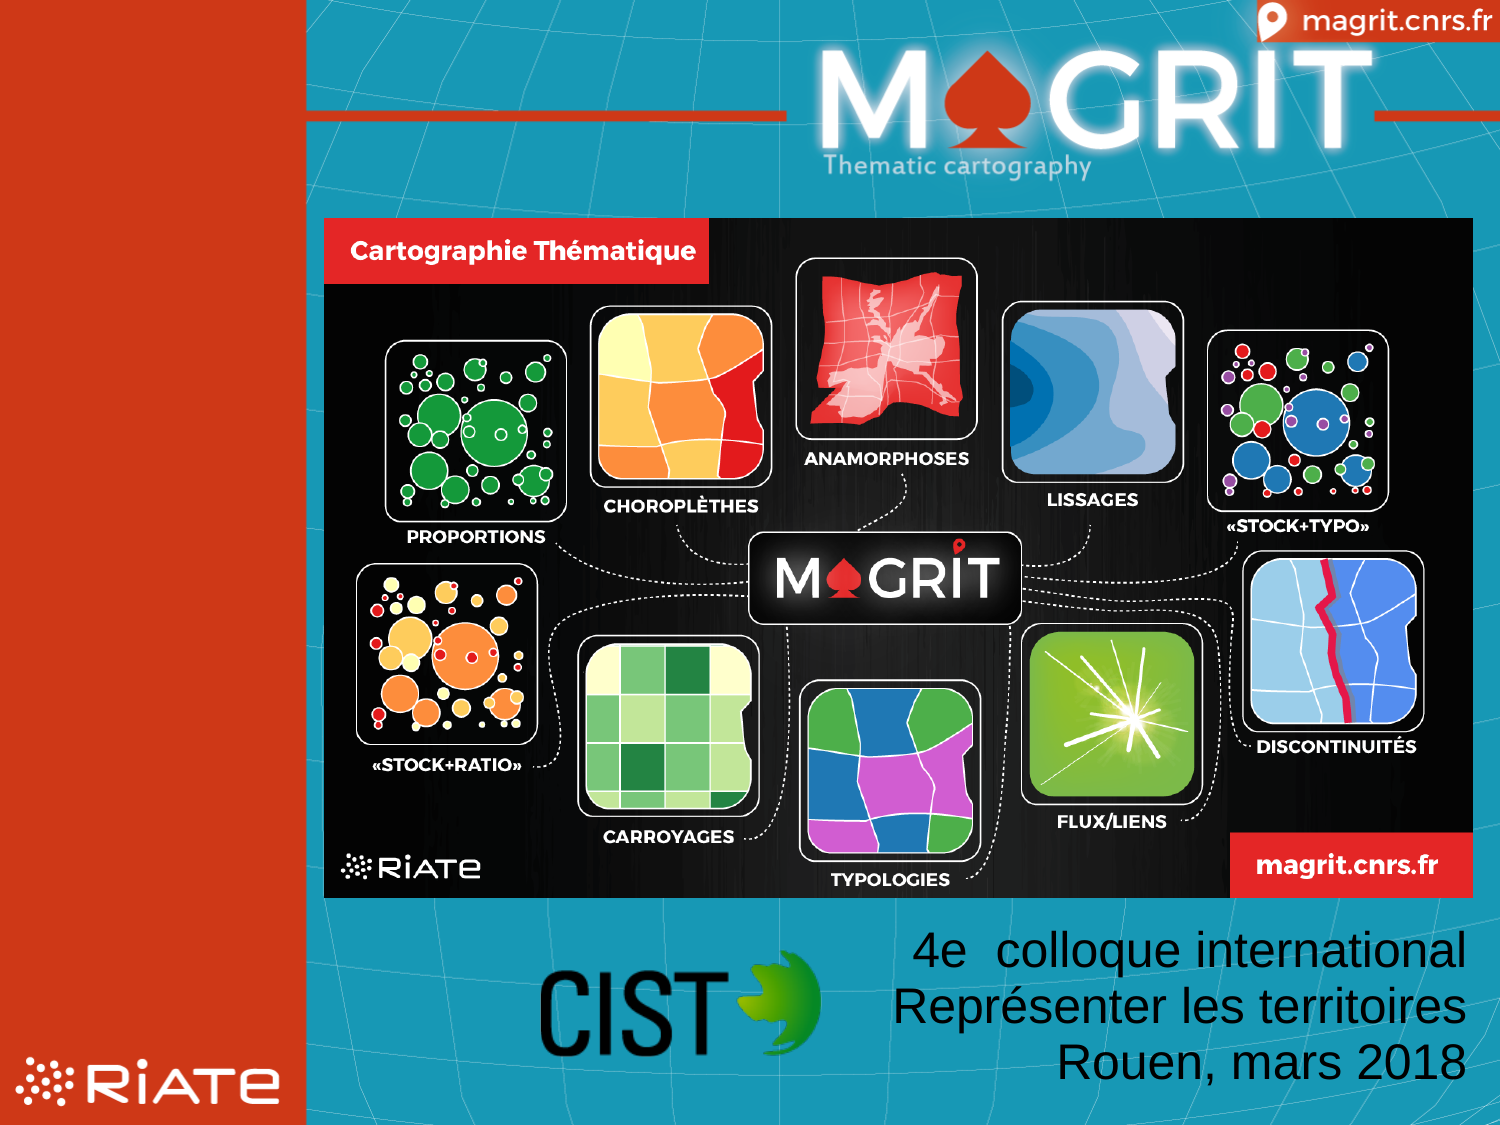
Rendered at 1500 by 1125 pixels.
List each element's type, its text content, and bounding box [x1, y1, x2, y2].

picture [0, 0, 1500, 1125]
text_box 4e colloque international Représenter les territoires Rouen, mars 2018 [389, 915, 1483, 1098]
